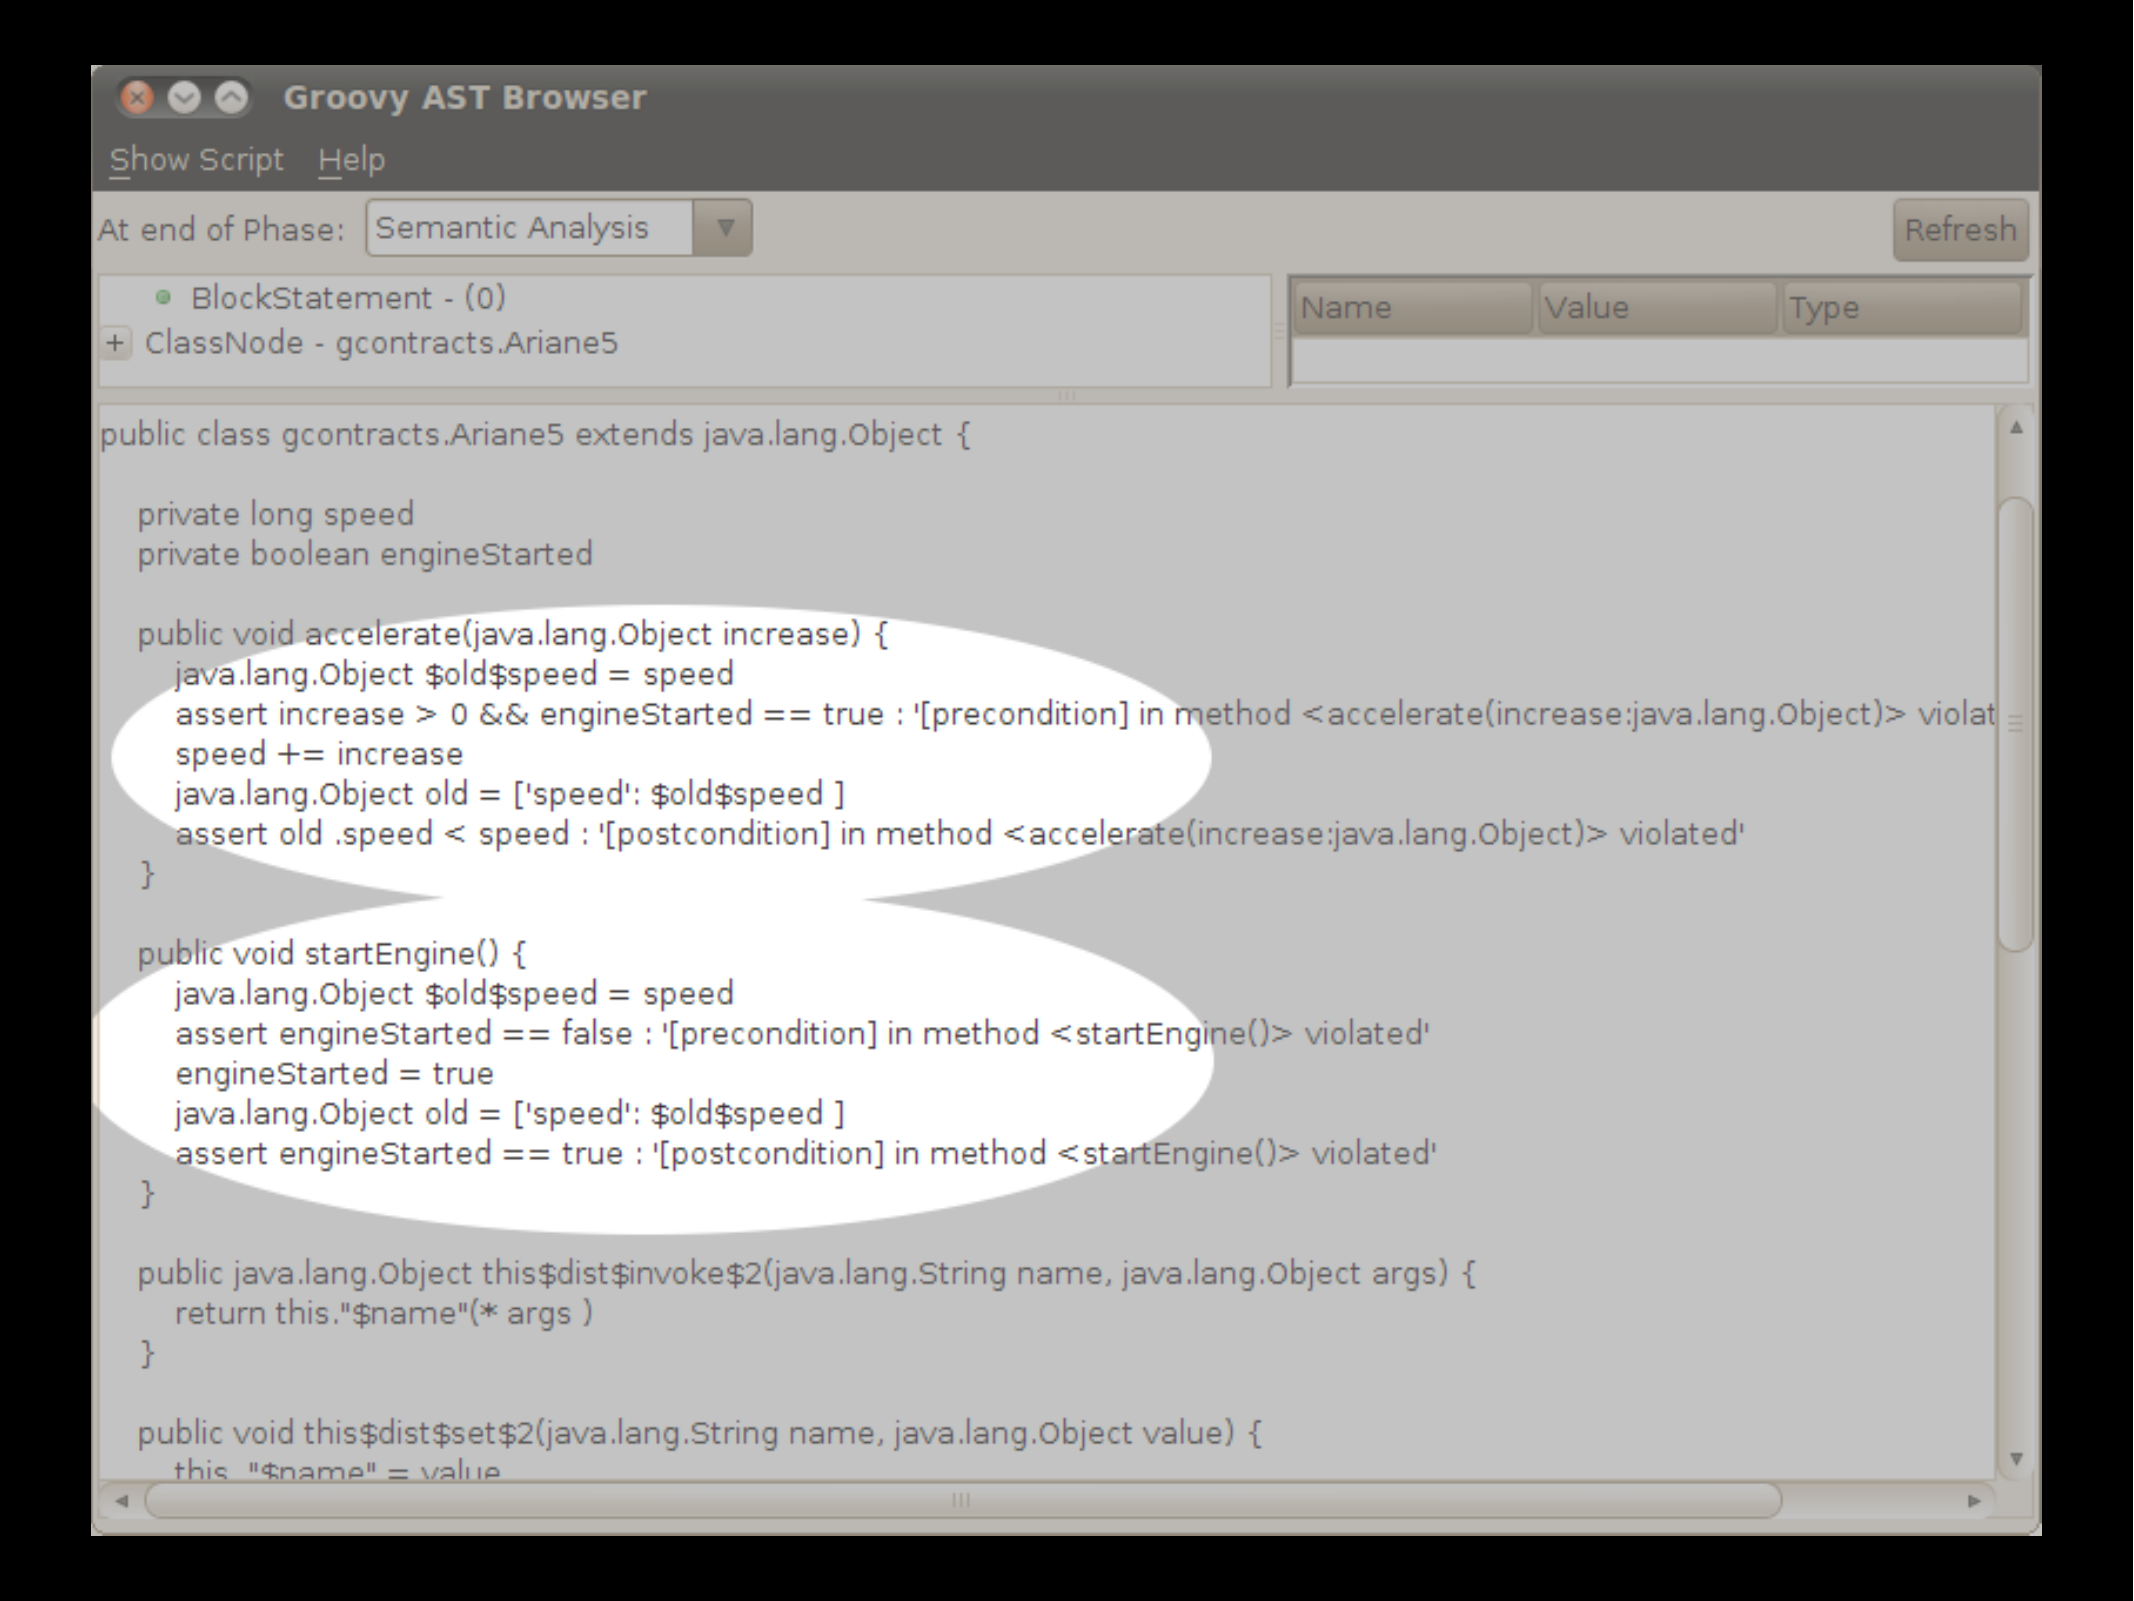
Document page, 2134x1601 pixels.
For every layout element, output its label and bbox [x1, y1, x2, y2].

picture [91, 65, 2042, 1536]
